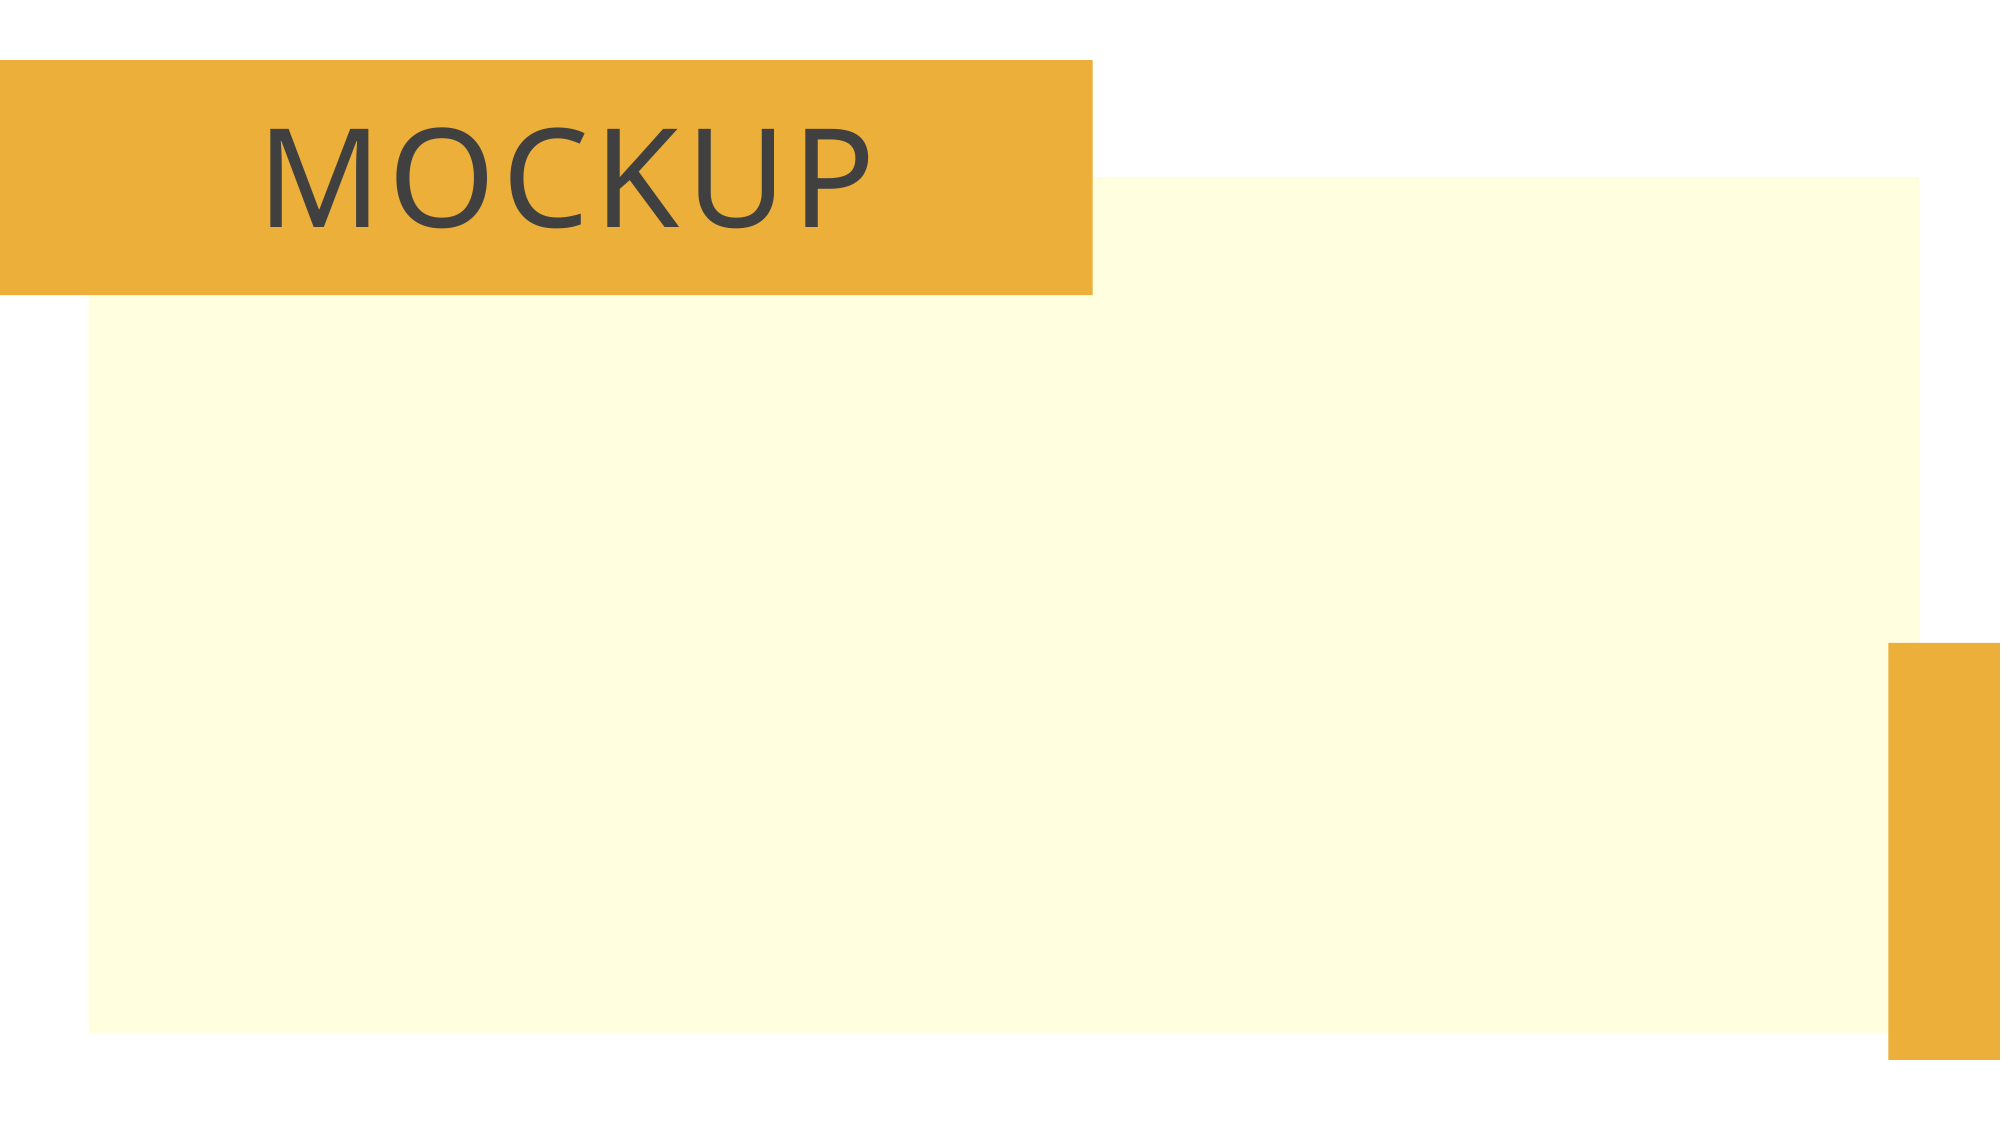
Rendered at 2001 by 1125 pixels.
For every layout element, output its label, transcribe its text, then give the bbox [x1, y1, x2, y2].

text_box MOCKUP [71, 82, 1063, 263]
text_box [0, 60, 2000, 1060]
